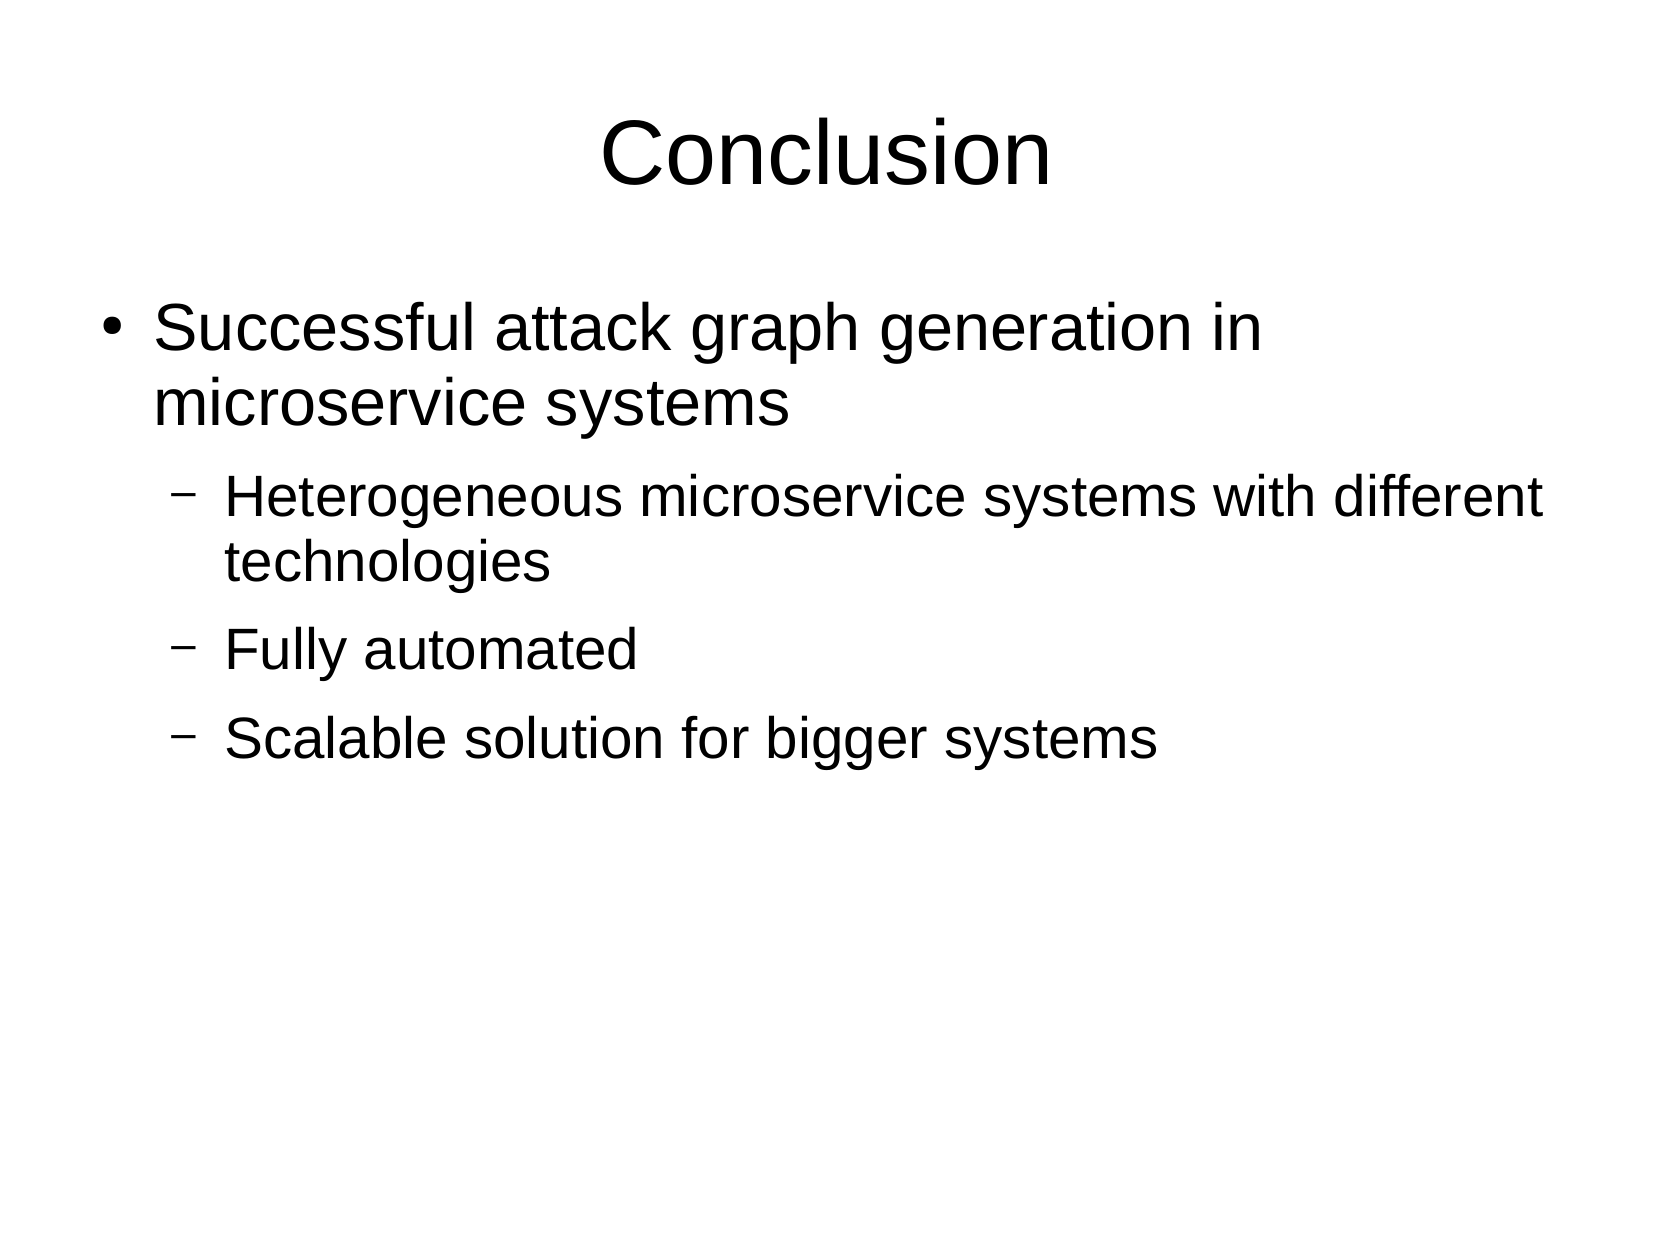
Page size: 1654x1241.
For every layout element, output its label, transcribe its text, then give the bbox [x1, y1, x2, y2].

list Successful attack graph generation in microservice systems Heterogeneous microservice systems with different technologies Fully automated Scalable solution for bigger systems [82, 290, 1571, 1010]
title Conclusion [82, 49, 1571, 257]
